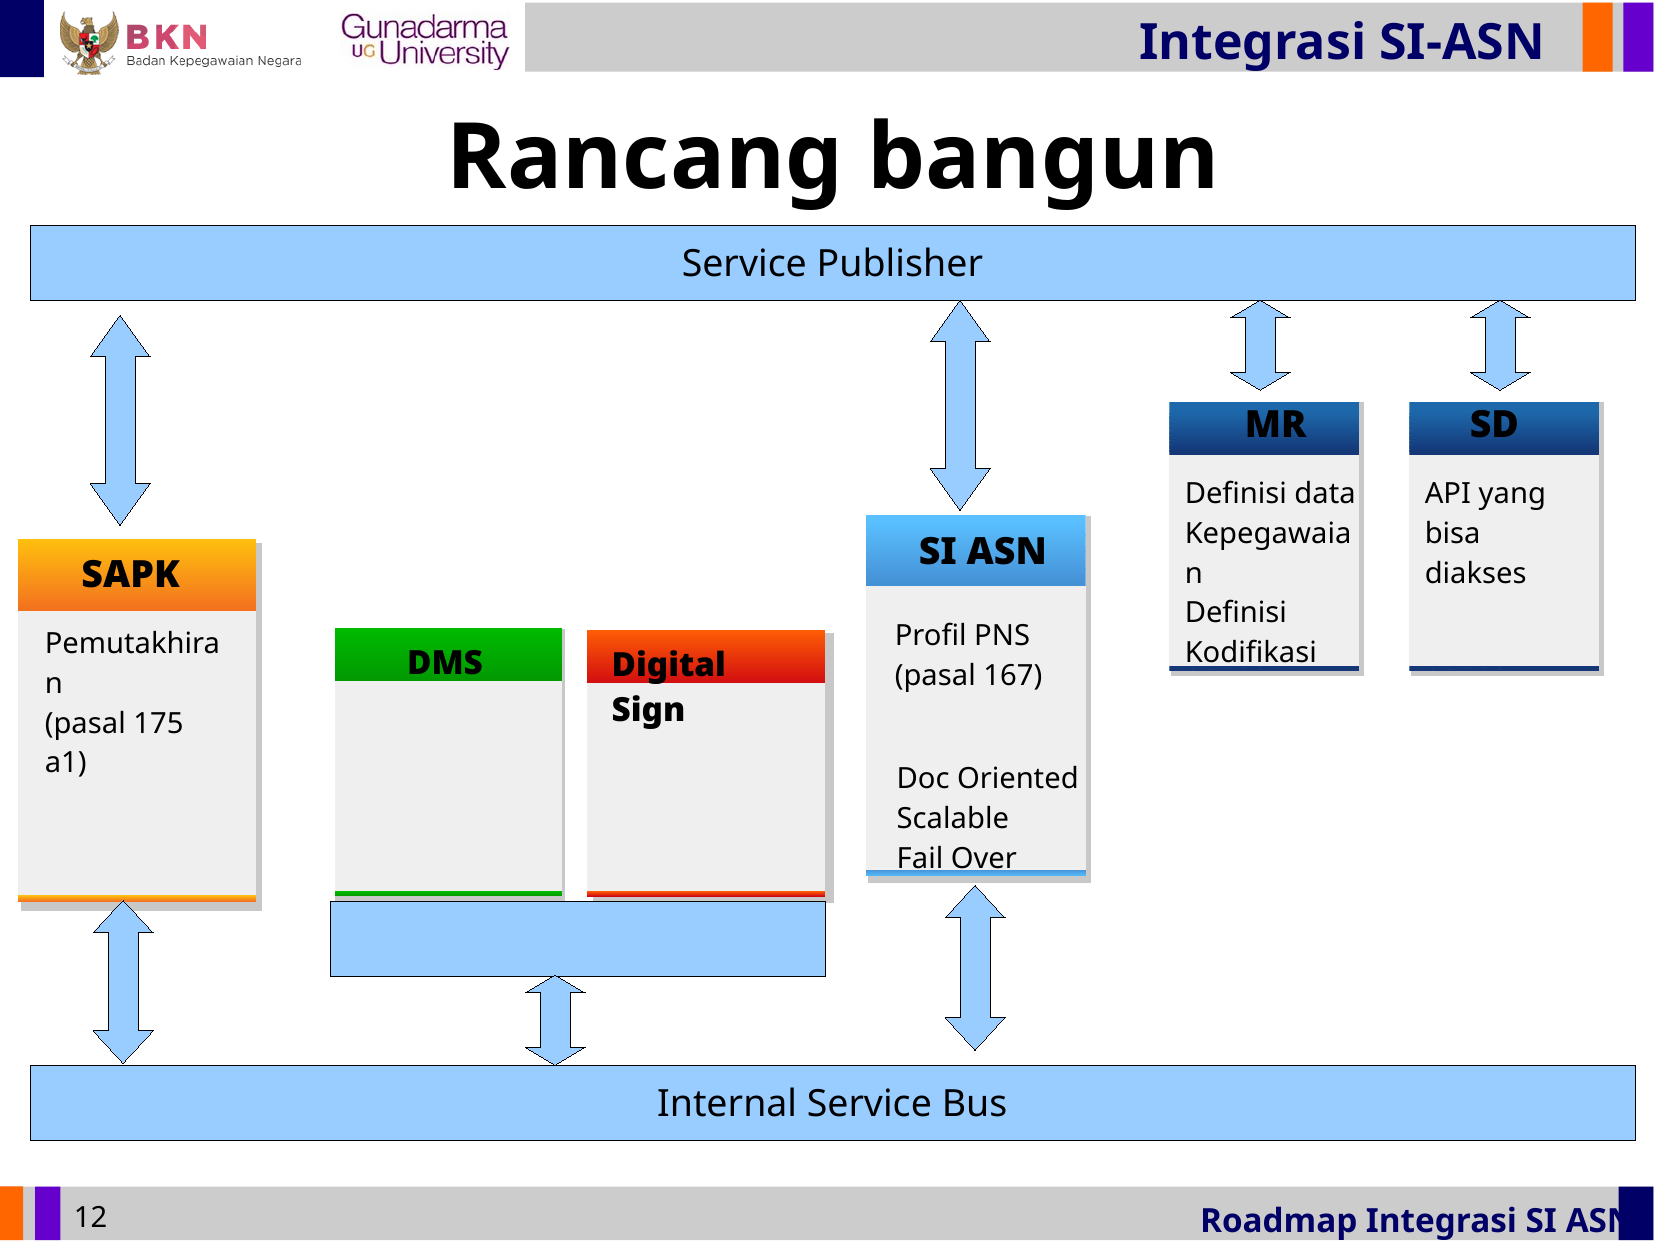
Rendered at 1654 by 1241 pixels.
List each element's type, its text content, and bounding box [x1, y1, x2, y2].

text_box MR [1230, 390, 1321, 451]
text_box [93, 900, 154, 1064]
text_box Internal Service Bus [30, 1065, 1636, 1141]
text_box Doc Oriented Scalable Fail Over [881, 750, 1096, 870]
text_box [930, 300, 991, 511]
text_box SAPK [66, 540, 196, 600]
text_box Digital Sign [596, 633, 822, 694]
text_box [1470, 300, 1531, 391]
text_box SD [1455, 390, 1533, 451]
text_box Pemutakhiran (pasal 175 a1) [30, 615, 244, 706]
title Rancang bangun [77, 90, 1591, 217]
text_box [90, 315, 151, 526]
picture [315, 496, 1111, 917]
picture [340, 0, 510, 70]
picture [60, 11, 301, 75]
text_box [330, 901, 826, 1066]
text_box SI ASN [903, 517, 1050, 578]
text_box DMS [392, 631, 506, 692]
text_box Service Publisher [30, 225, 1636, 301]
picture [1395, 388, 1621, 691]
picture [1155, 388, 1381, 691]
text_box Profil PNS (pasal 167) [880, 607, 1051, 692]
text_box [945, 885, 1006, 1051]
text_box API yang bisa diakses [1410, 465, 1621, 690]
picture [0, 523, 283, 931]
text_box [1230, 300, 1291, 391]
text_box Definisi data Kepegawaian Definisi Kodifikasi [1170, 465, 1381, 690]
